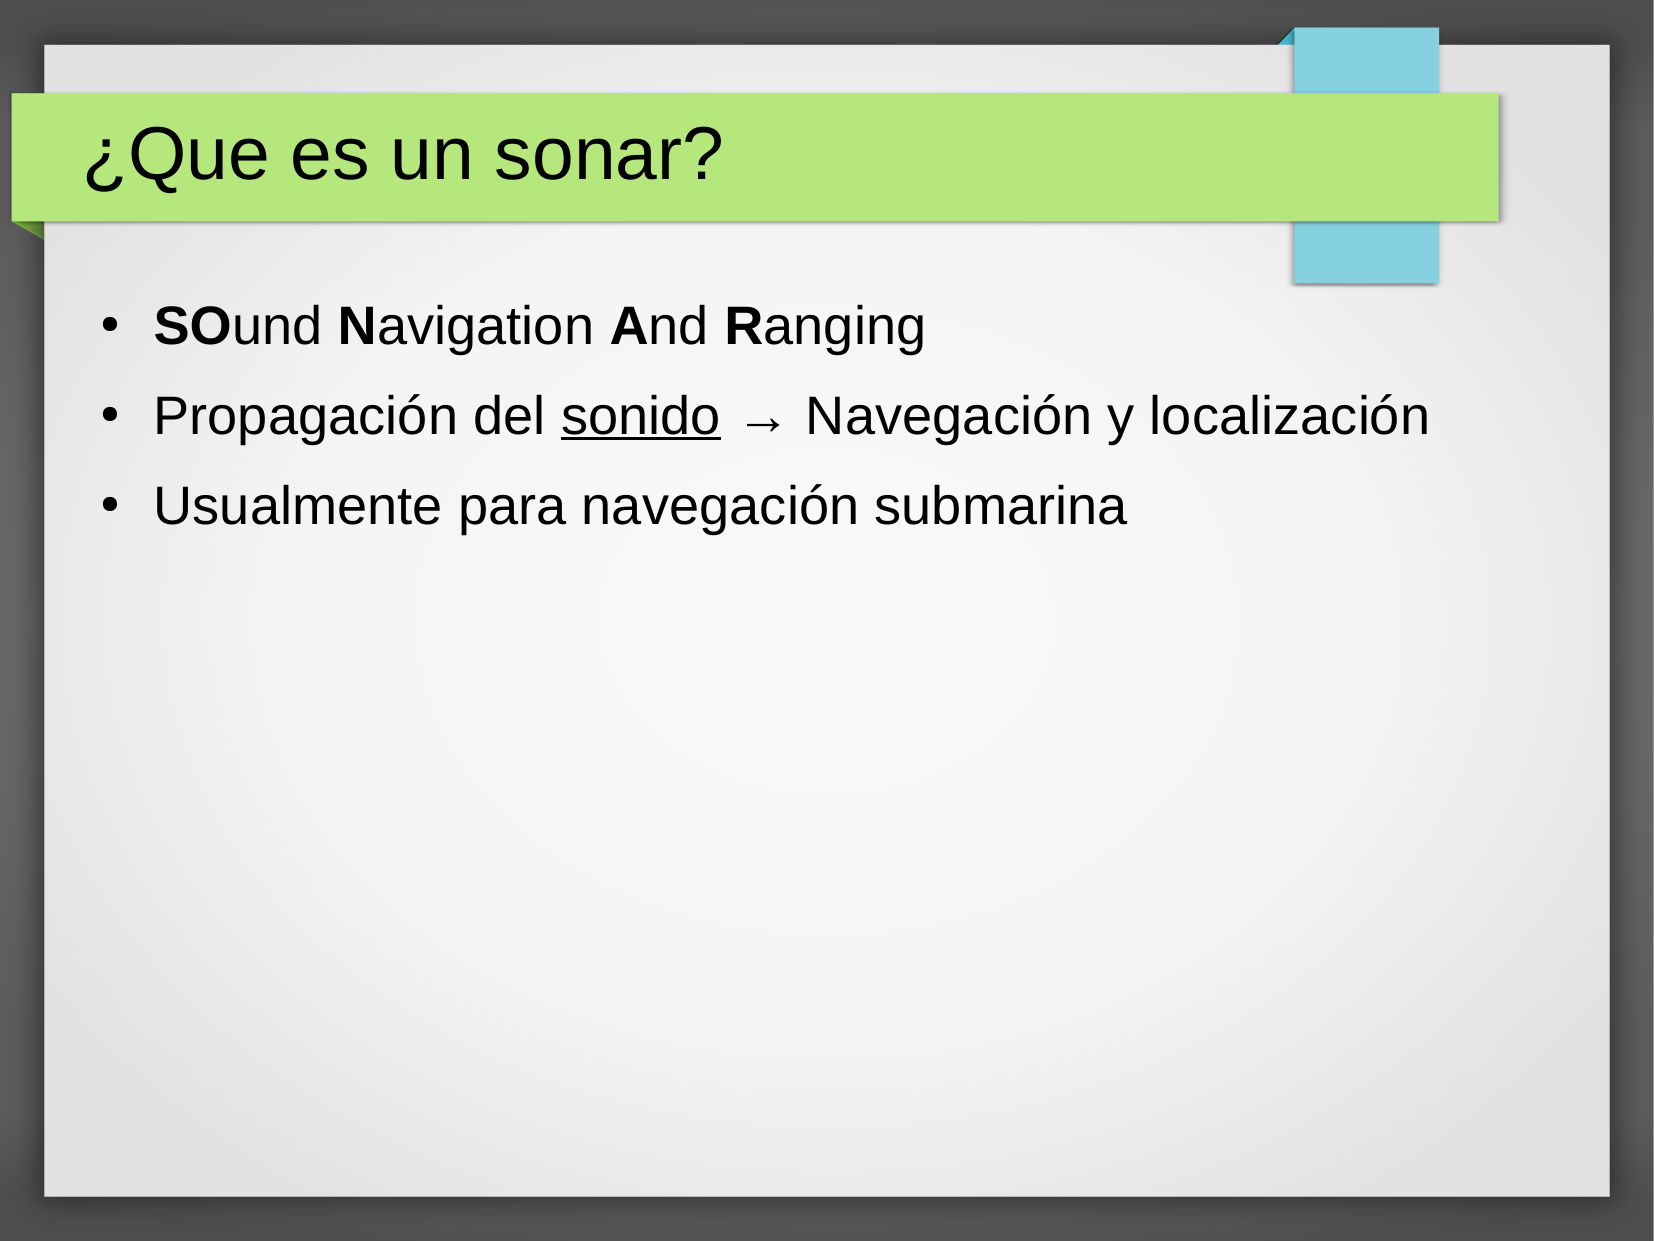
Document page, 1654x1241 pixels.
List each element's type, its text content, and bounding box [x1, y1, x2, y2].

title ¿Que es un sonar? [82, 94, 1264, 213]
list SOund Navigation And Ranging Propagación del sonido → Navegación y localización Usualmente para navegación submarina [82, 295, 1571, 1015]
picture [0, 0, 1654, 1241]
